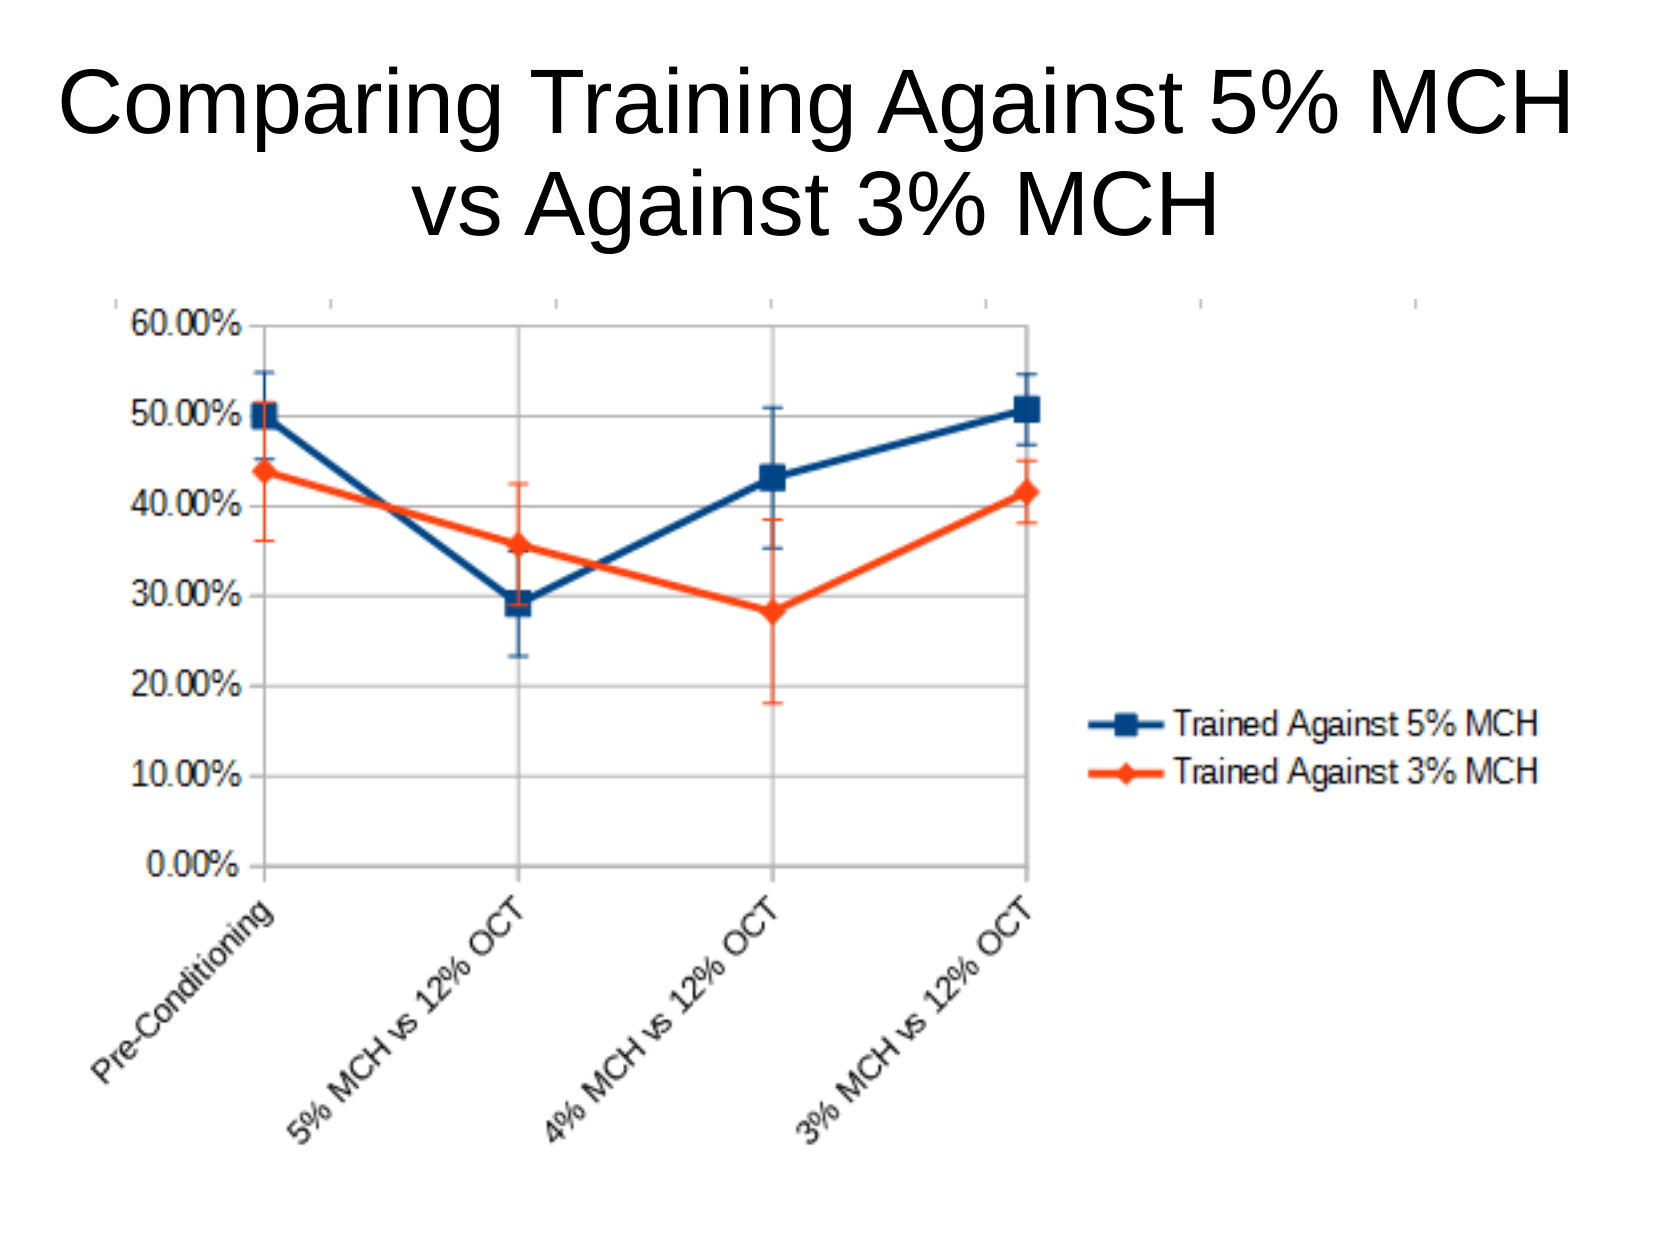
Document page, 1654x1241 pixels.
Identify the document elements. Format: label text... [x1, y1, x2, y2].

title Comparing Training Against 5% MCH vs Against 3% MCH [0, 49, 1636, 257]
picture [65, 299, 1561, 1186]
